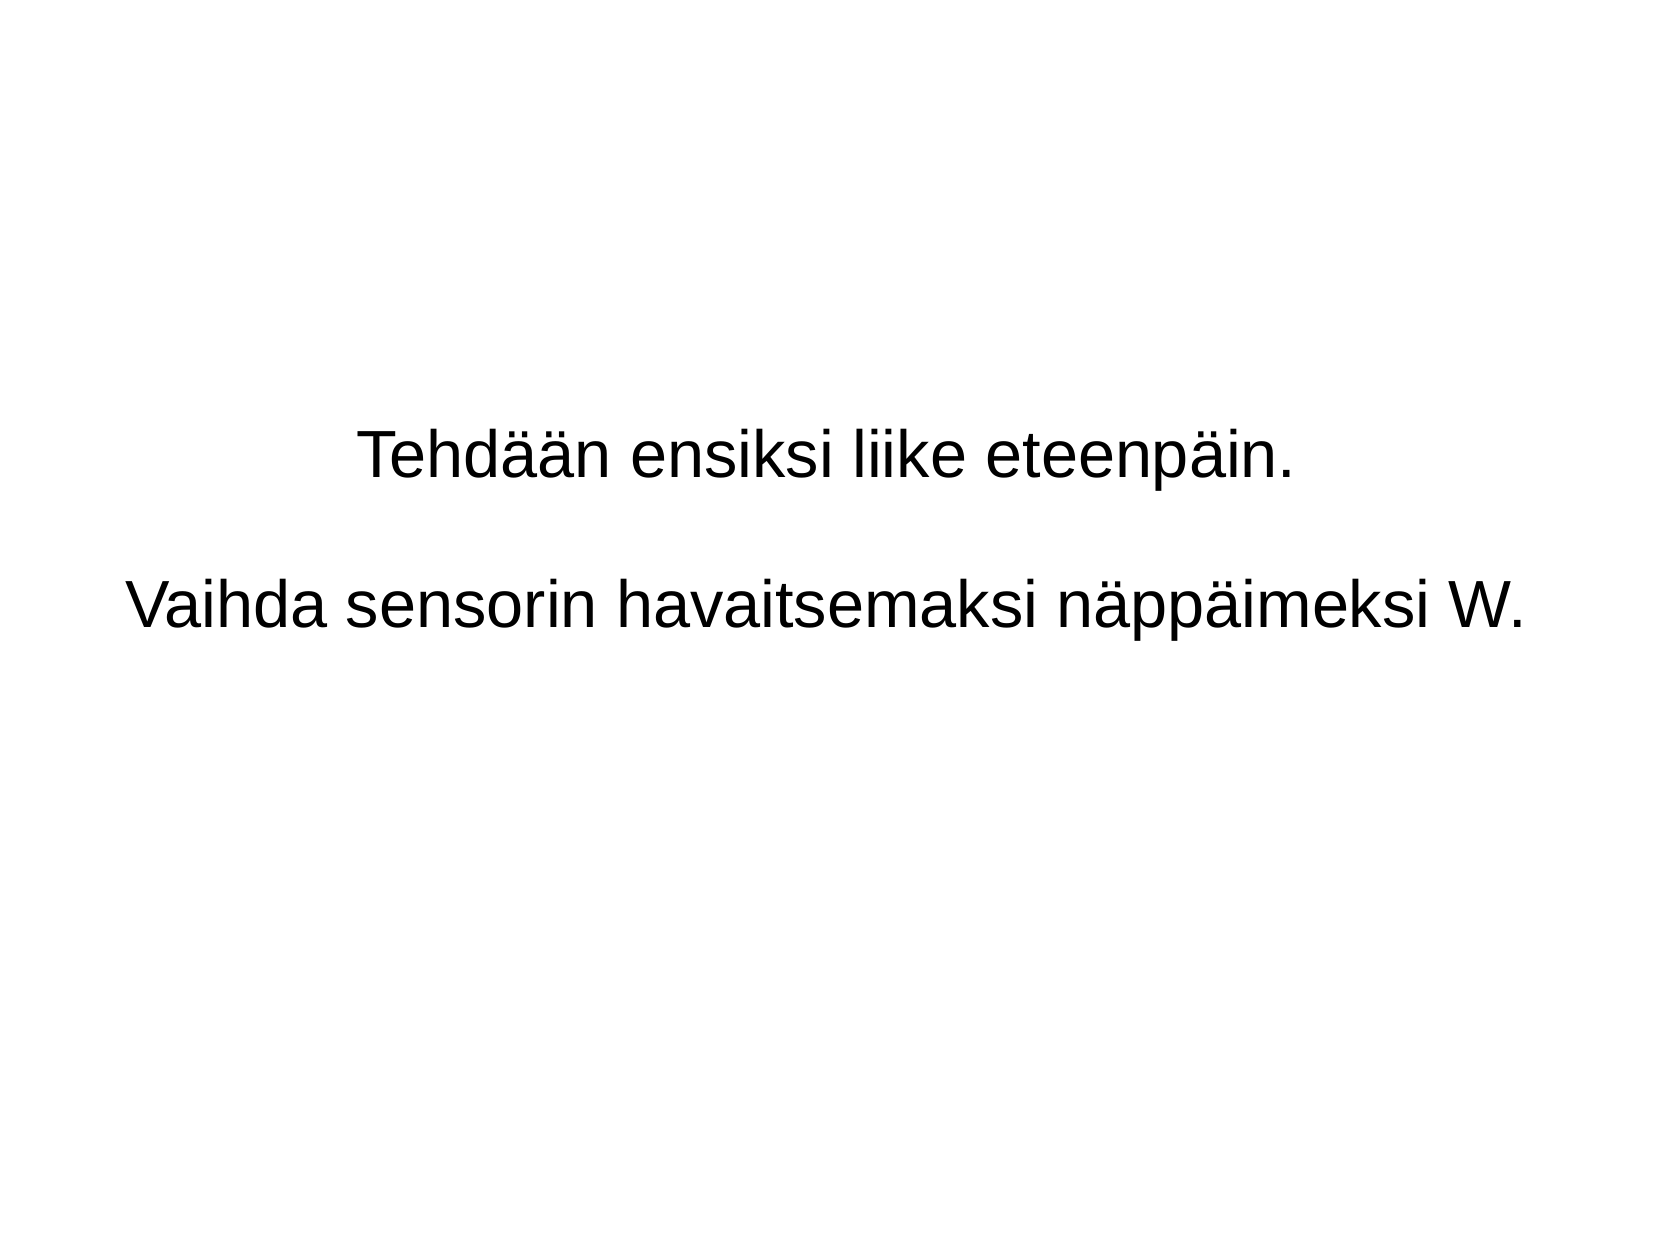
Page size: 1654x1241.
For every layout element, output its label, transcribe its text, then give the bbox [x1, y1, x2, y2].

subtitle Tehdään ensiksi liike eteenpäin. Vaihda sensorin havaitsemaksi näppäimeksi W. [82, 49, 1571, 1010]
